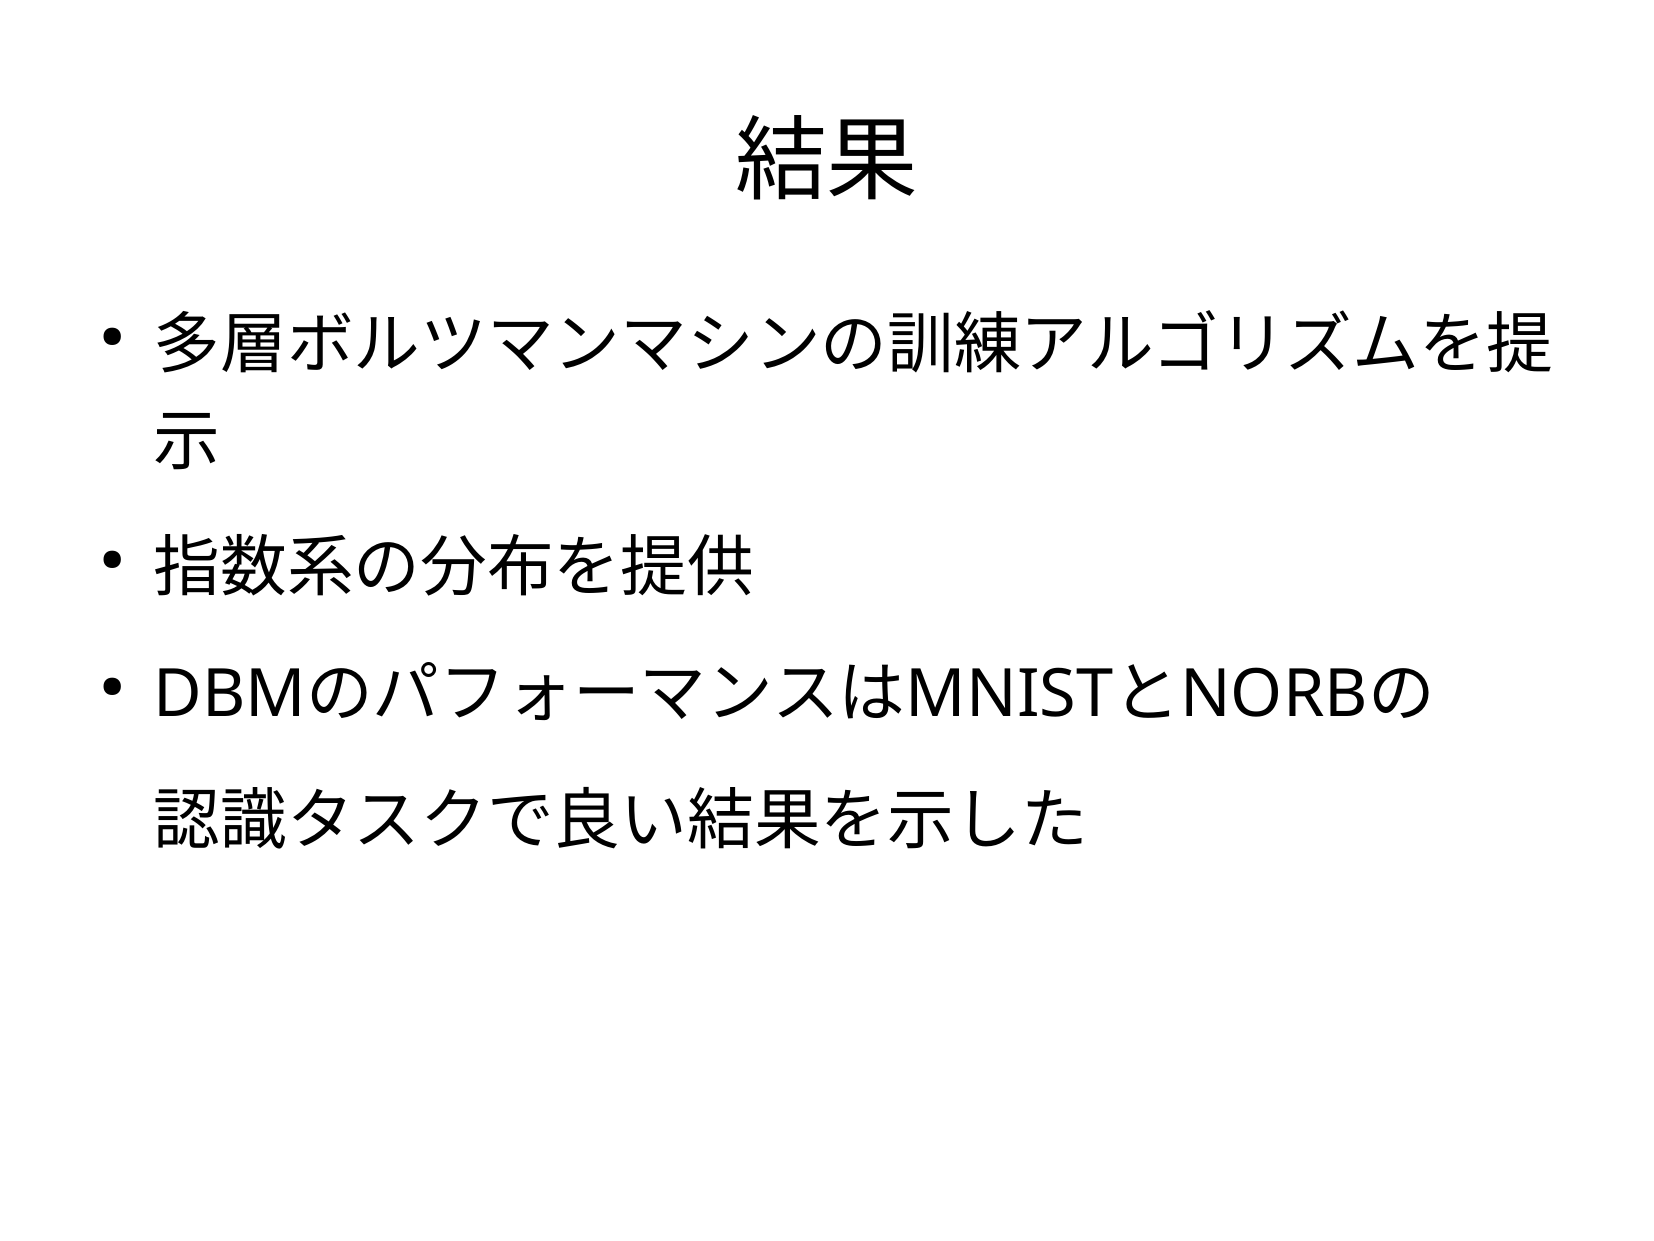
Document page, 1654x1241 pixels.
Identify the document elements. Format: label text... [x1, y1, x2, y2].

title 結果 [82, 56, 1571, 250]
list 多層ボルツマンマシンの訓練アルゴリズムを提示 指数系の分布を提供 DBMのパフォーマンスはMNISTとNORBの 認識タスクで良い結果を示した [82, 290, 1571, 1109]
